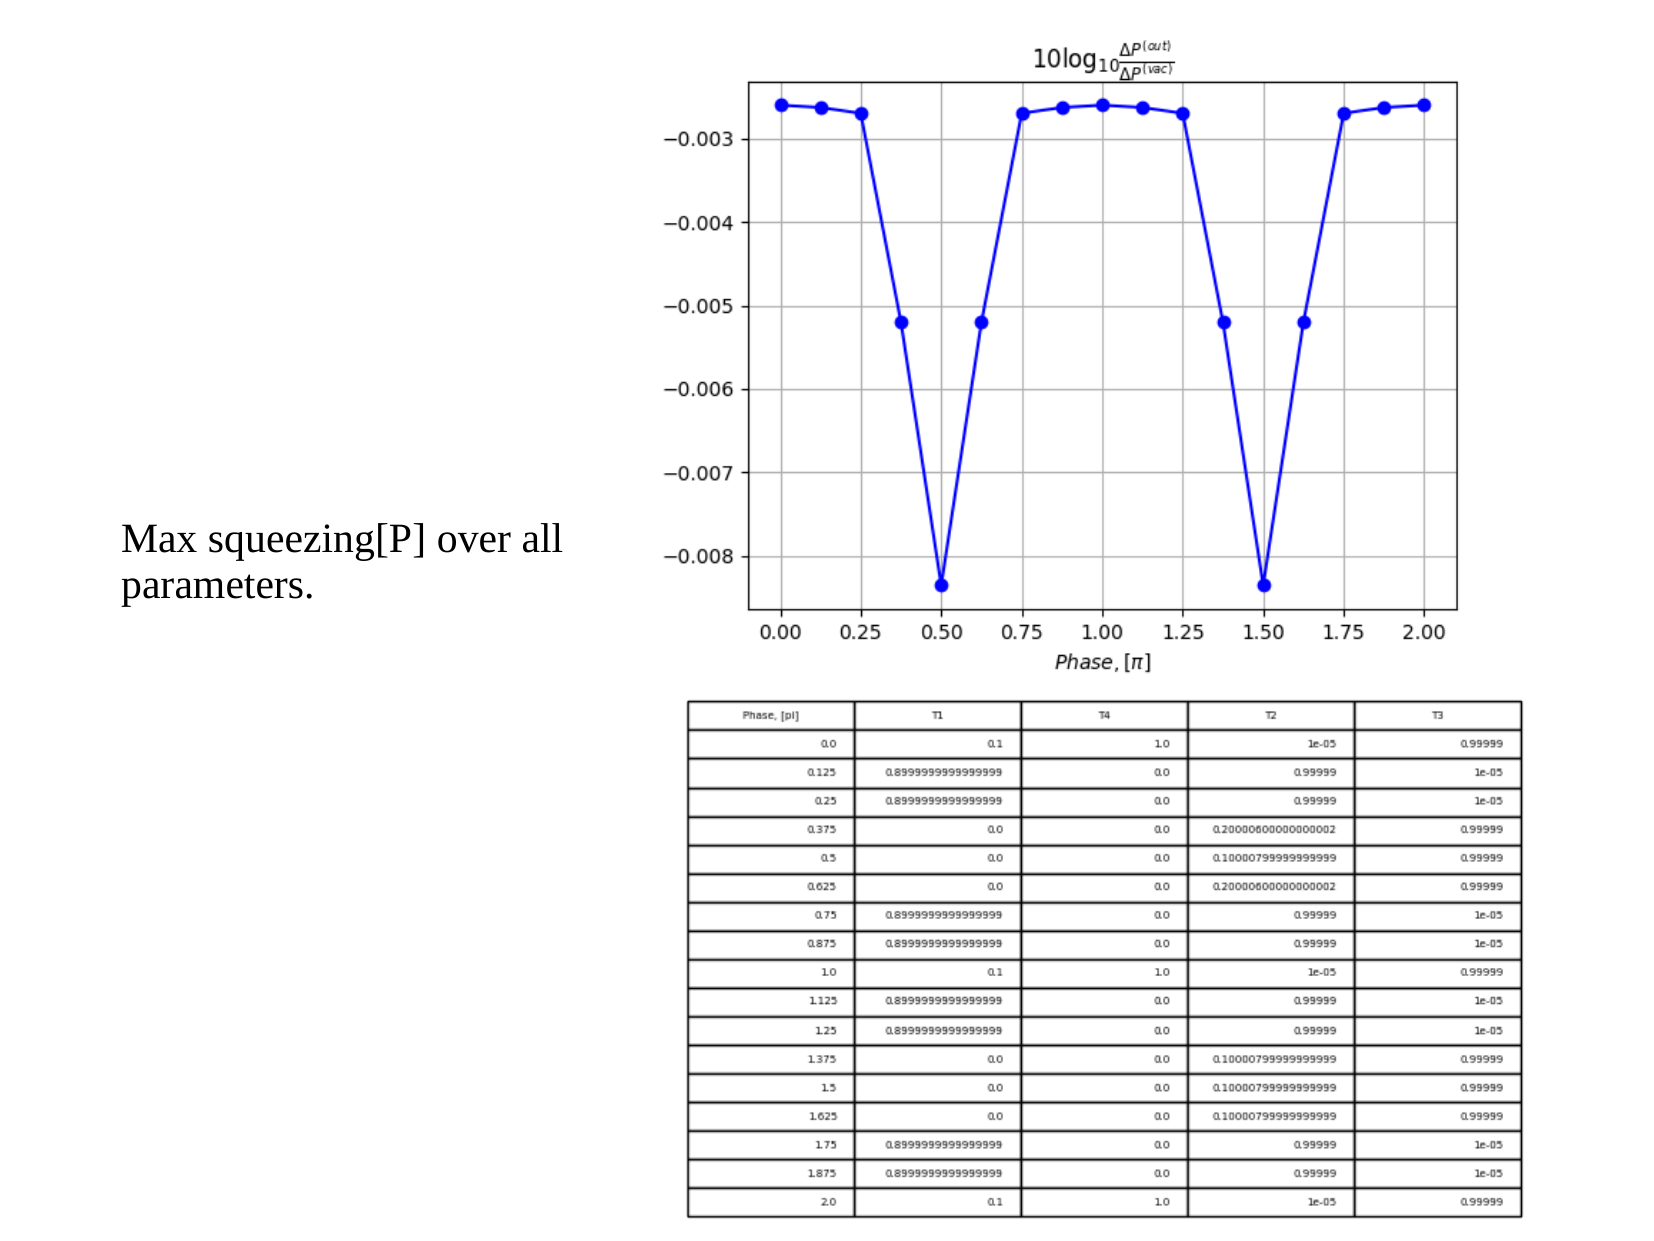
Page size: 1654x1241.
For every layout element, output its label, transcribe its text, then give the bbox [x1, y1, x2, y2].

picture [587, 0, 1548, 1241]
text_box Max squeezing[P] over all parameters. [106, 507, 591, 626]
